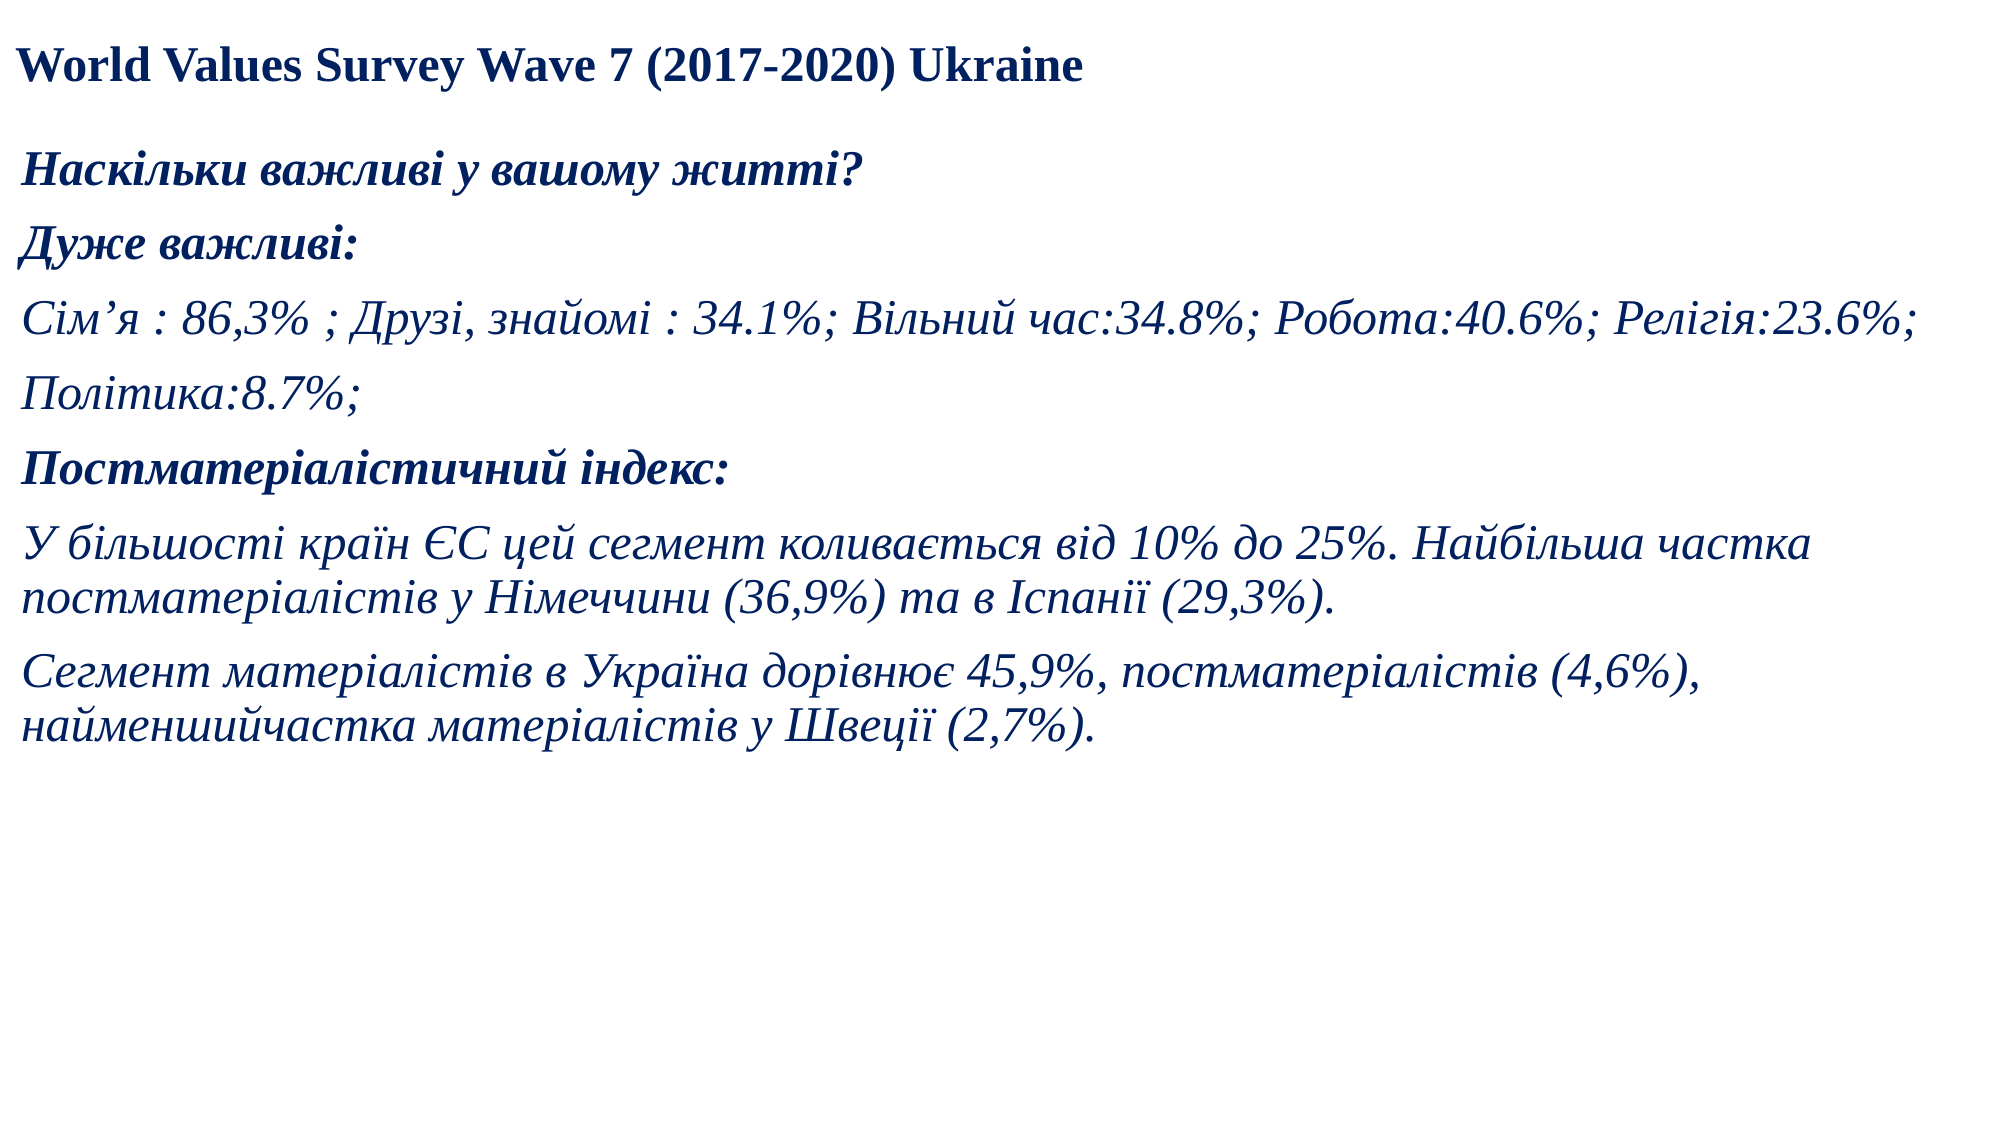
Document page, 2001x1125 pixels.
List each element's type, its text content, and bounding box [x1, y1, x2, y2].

list Наскільки важливі у вашому житті? Дуже важливі: Сім’я : 86,3% ; Друзі, знайомі : 34.1%; Вільний час:34.8%; Робота:40.6%; Релігія:23.6%; Політика:8.7%; Постматеріалістичний індекс: У більшості країн ЄС цей сегмент коливається від 10% до 25%. Найбільша частка постматеріалістів у Німеччини (36,9%) та в Іспанії (29,3%). Сегмент матеріалістів в Україна дорівнює 45,9%, постматеріалістів (4,6%), найменшийчастка матеріалістів у Швеції (2,7%). [6, 134, 1983, 1125]
title World Values Survey Wave 7 (2017-2020) Ukraine [0, 0, 1817, 132]
